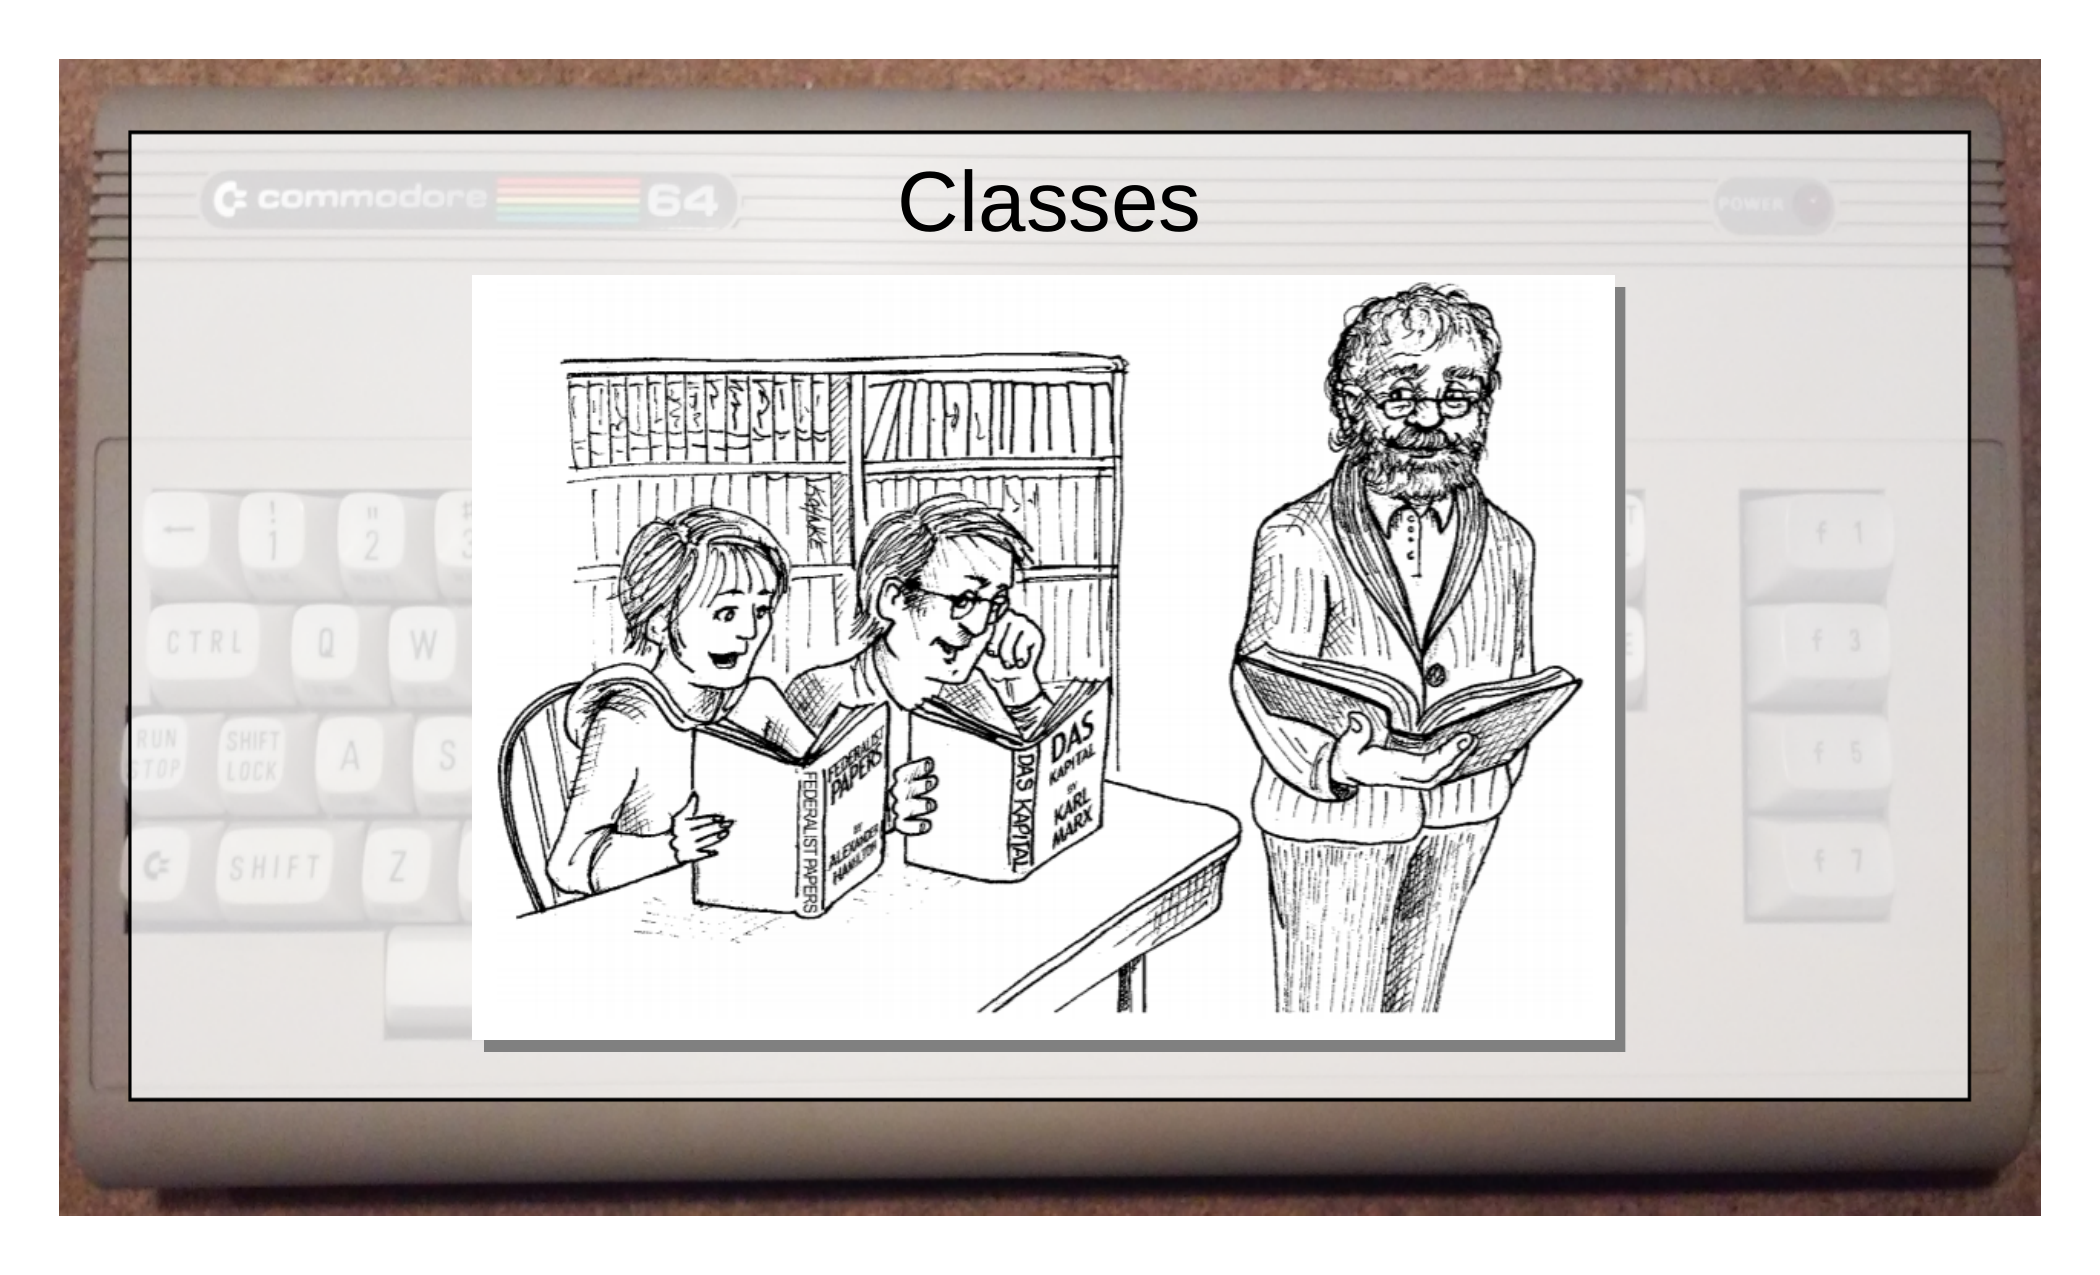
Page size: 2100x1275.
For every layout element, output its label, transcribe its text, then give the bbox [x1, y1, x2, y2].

picture [59, 59, 2041, 1216]
title Classes [158, 105, 1942, 299]
